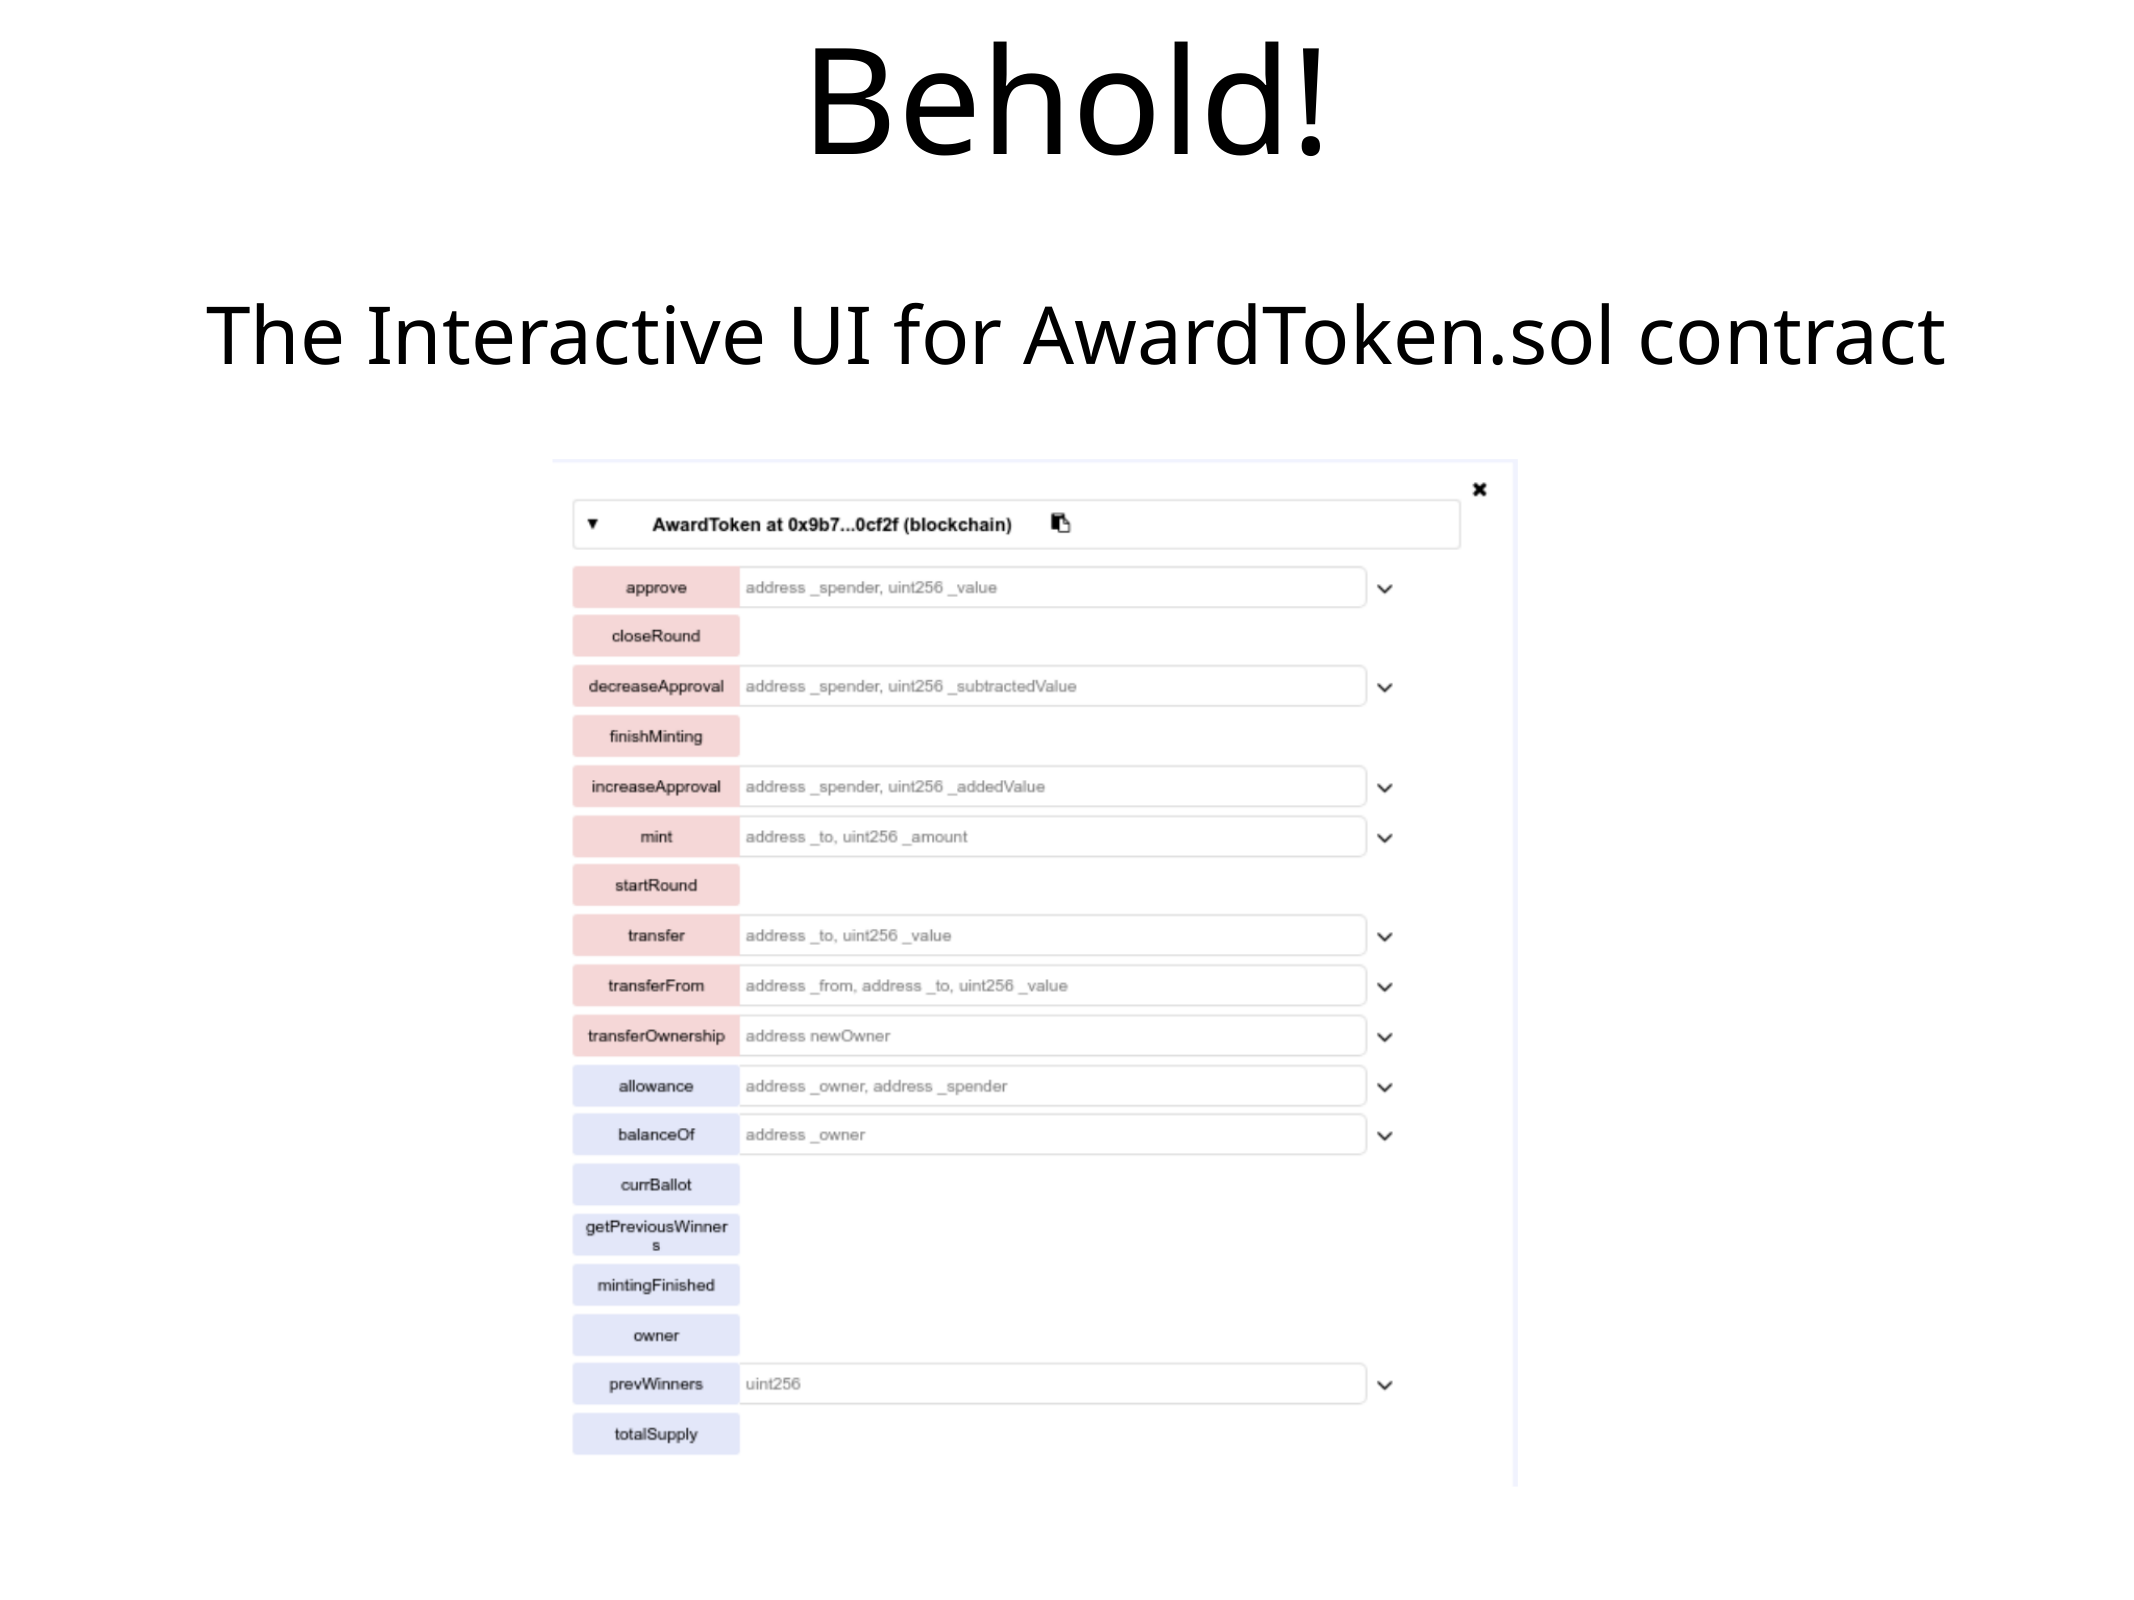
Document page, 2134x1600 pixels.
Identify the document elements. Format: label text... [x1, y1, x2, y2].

title Behold! [69, 0, 2064, 194]
picture [538, 456, 1595, 1523]
subtitle The Interactive UI for AwardToken.sol contract ( when dependencies.js is the active file ) [112, 277, 2021, 558]
